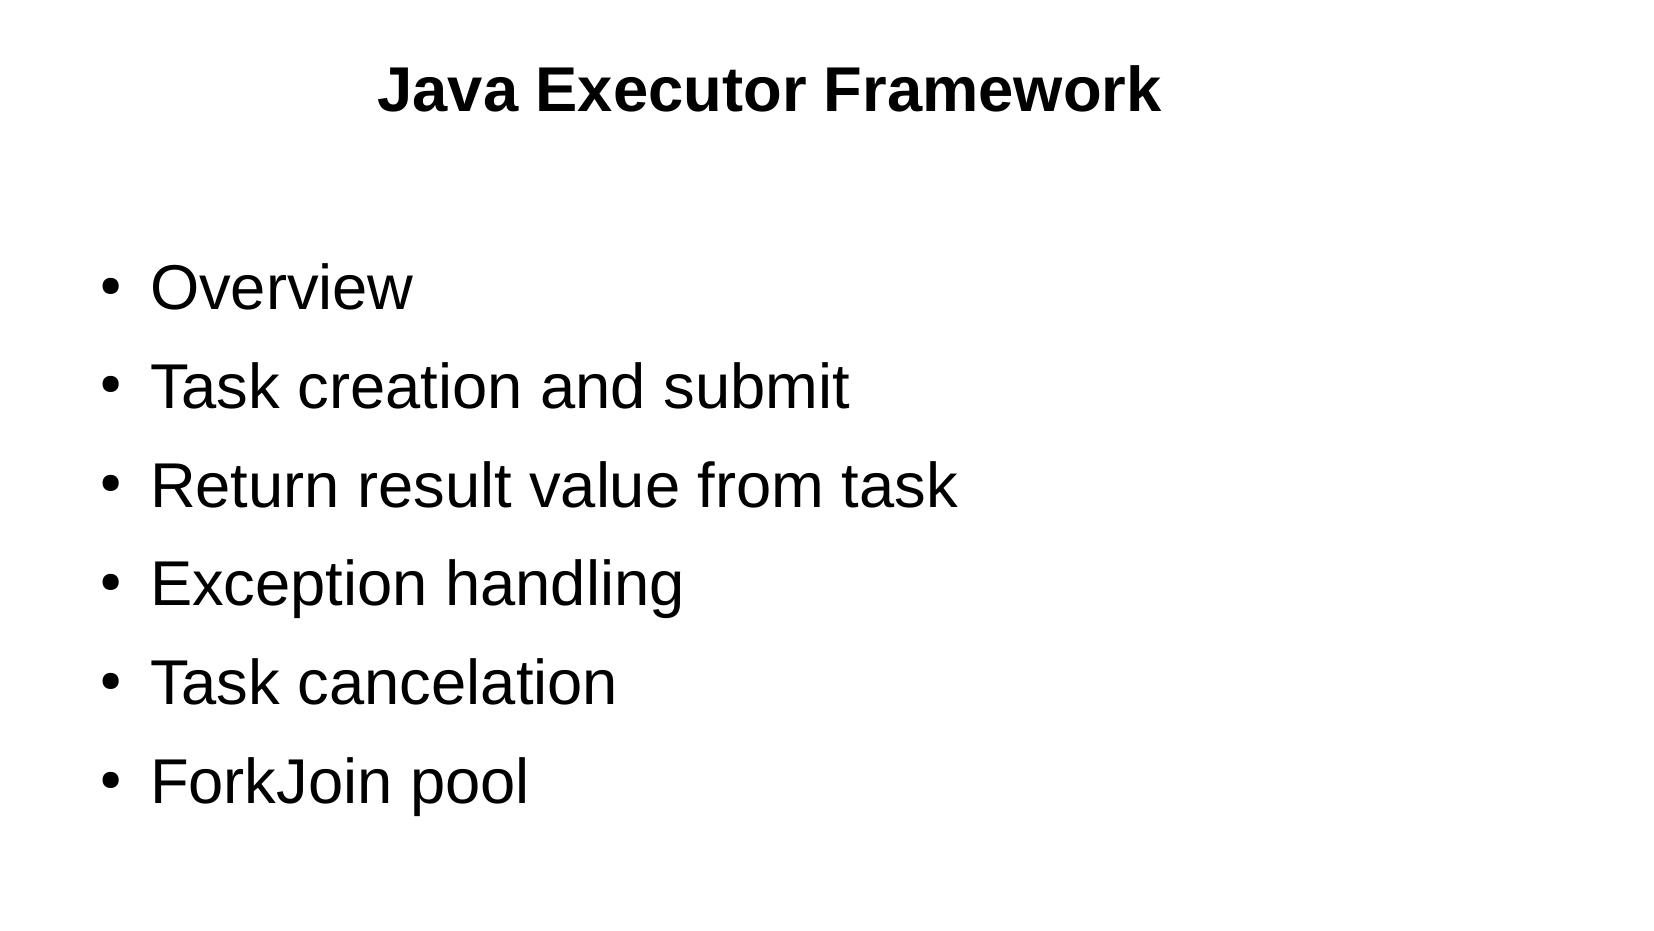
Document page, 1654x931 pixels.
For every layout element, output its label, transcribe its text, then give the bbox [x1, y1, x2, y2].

list Java Executor Framework Overview Task creation and submit Return result value from task Exception handling Task cancelation ForkJoin pool [82, 54, 1571, 820]
